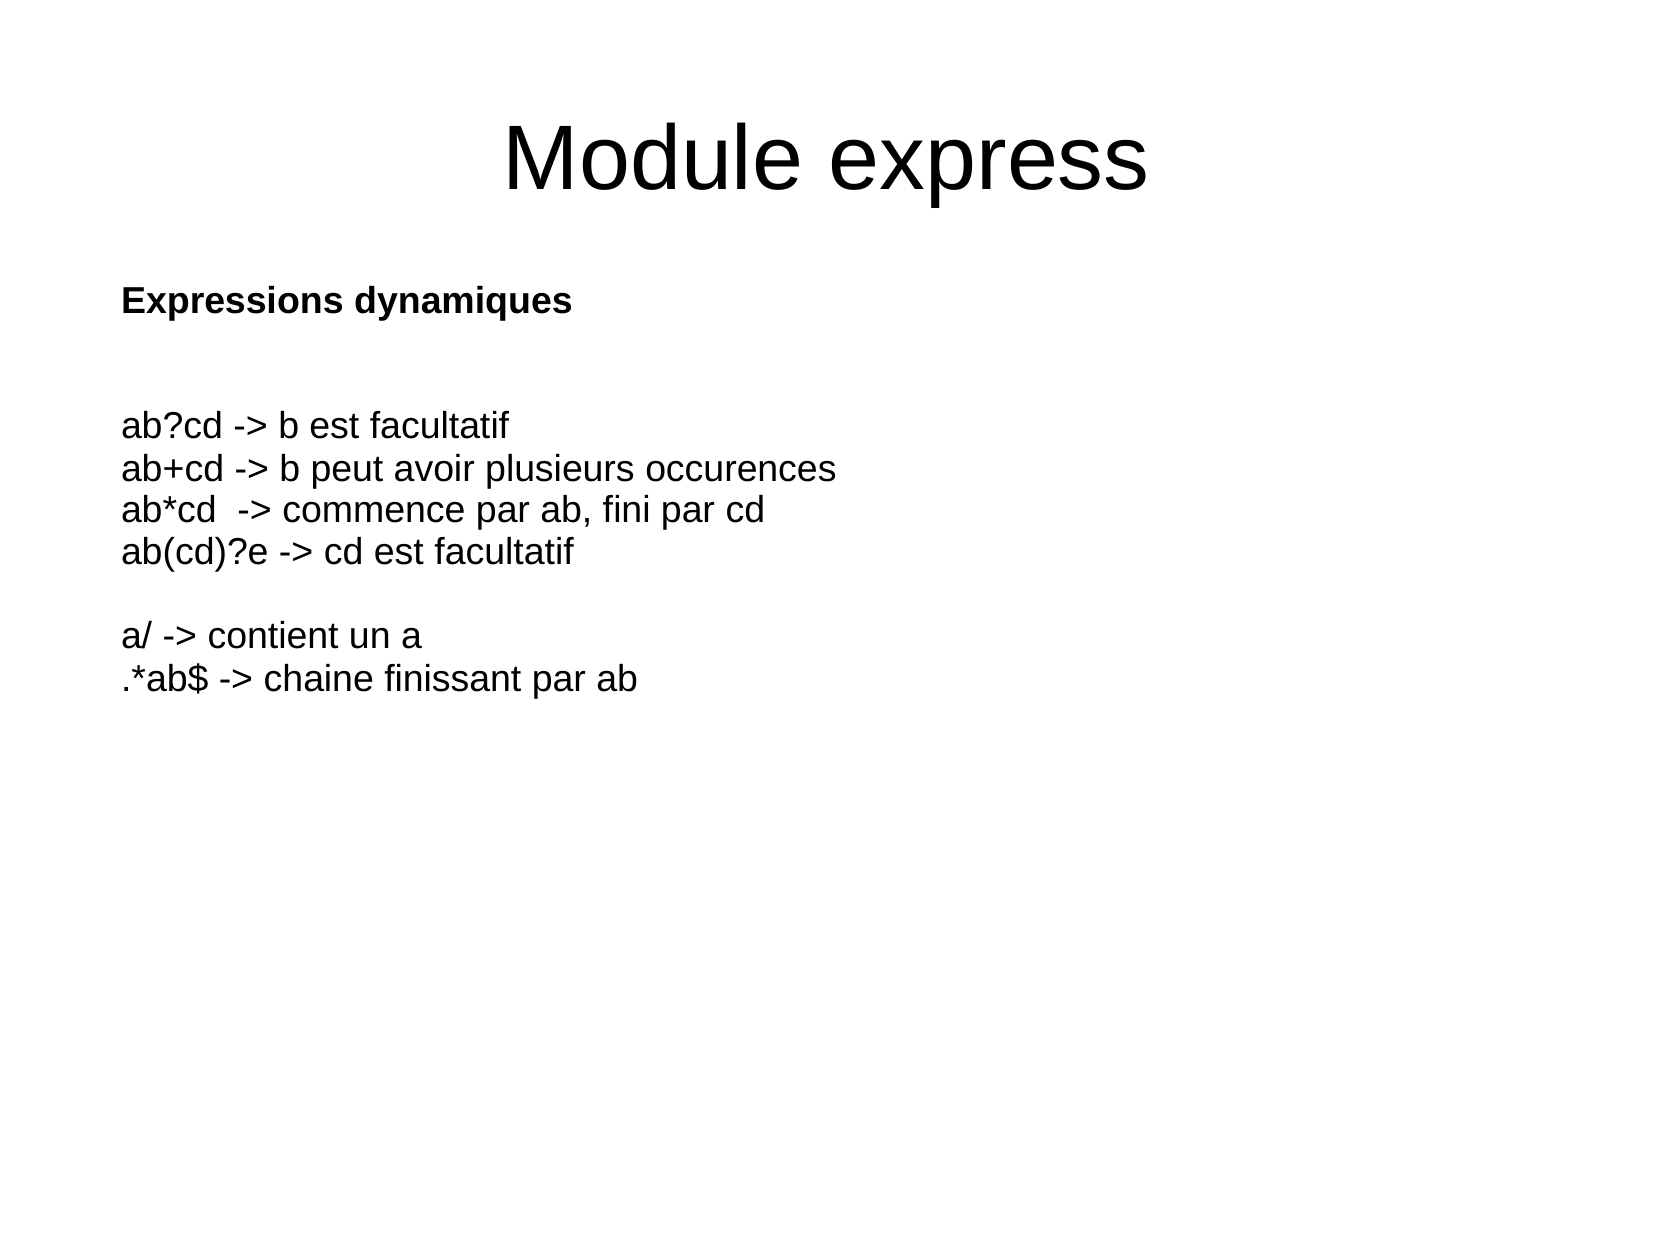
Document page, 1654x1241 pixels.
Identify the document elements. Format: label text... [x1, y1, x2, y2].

title Module express [82, 49, 1571, 257]
text_box Expressions dynamiques ab?cd -> b est facultatif ab+cd -> b peut avoir plusieurs occurences ab*cd -> commence par ab, fini par cd ab(cd)?e -> cd est facultatif a/ -> contient un a .*ab$ -> chaine finissant par ab [106, 271, 1524, 1241]
